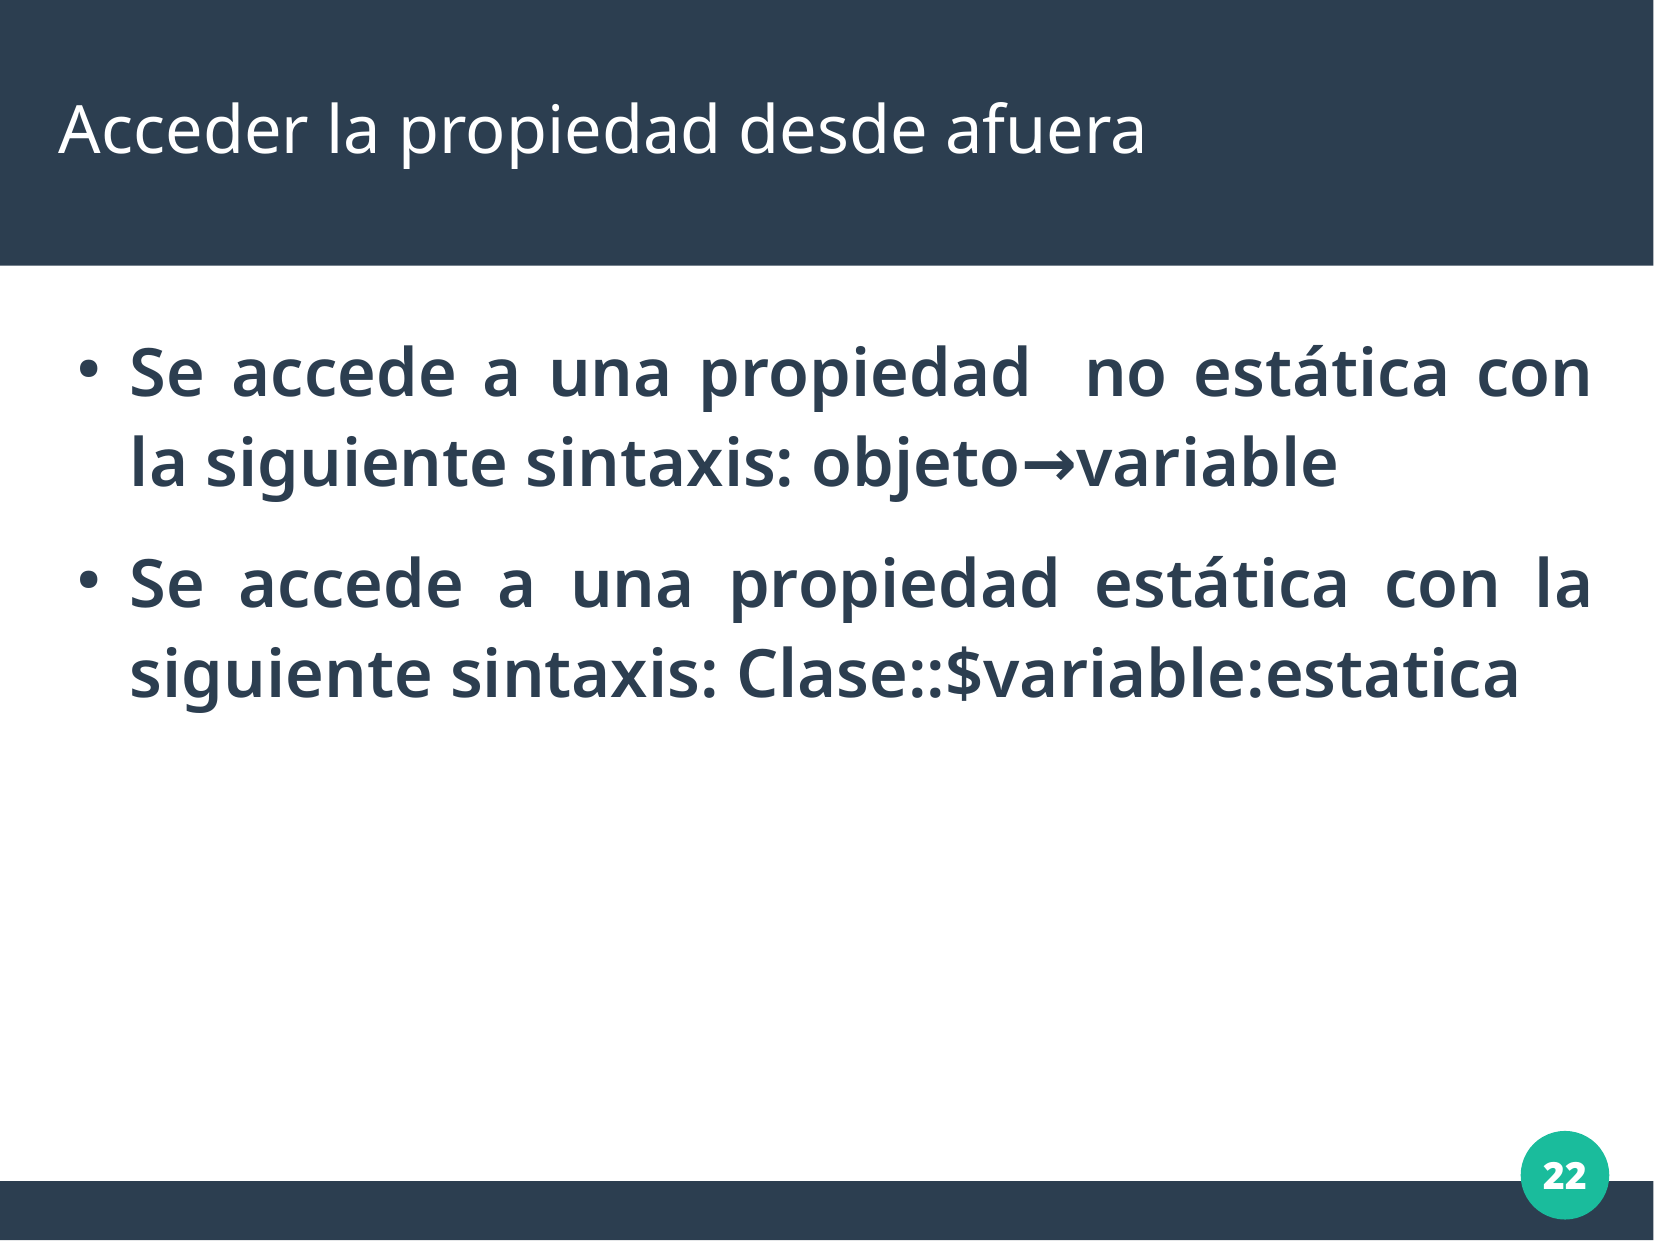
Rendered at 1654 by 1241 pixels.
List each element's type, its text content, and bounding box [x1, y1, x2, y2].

list Se accede a una propiedad no estática con la siguiente sintaxis: objeto→variable Se accede a una propiedad estática con la siguiente sintaxis: Clase::$variable:estatica [59, 324, 1595, 1152]
title Acceder la propiedad desde afuera [59, 49, 1595, 207]
